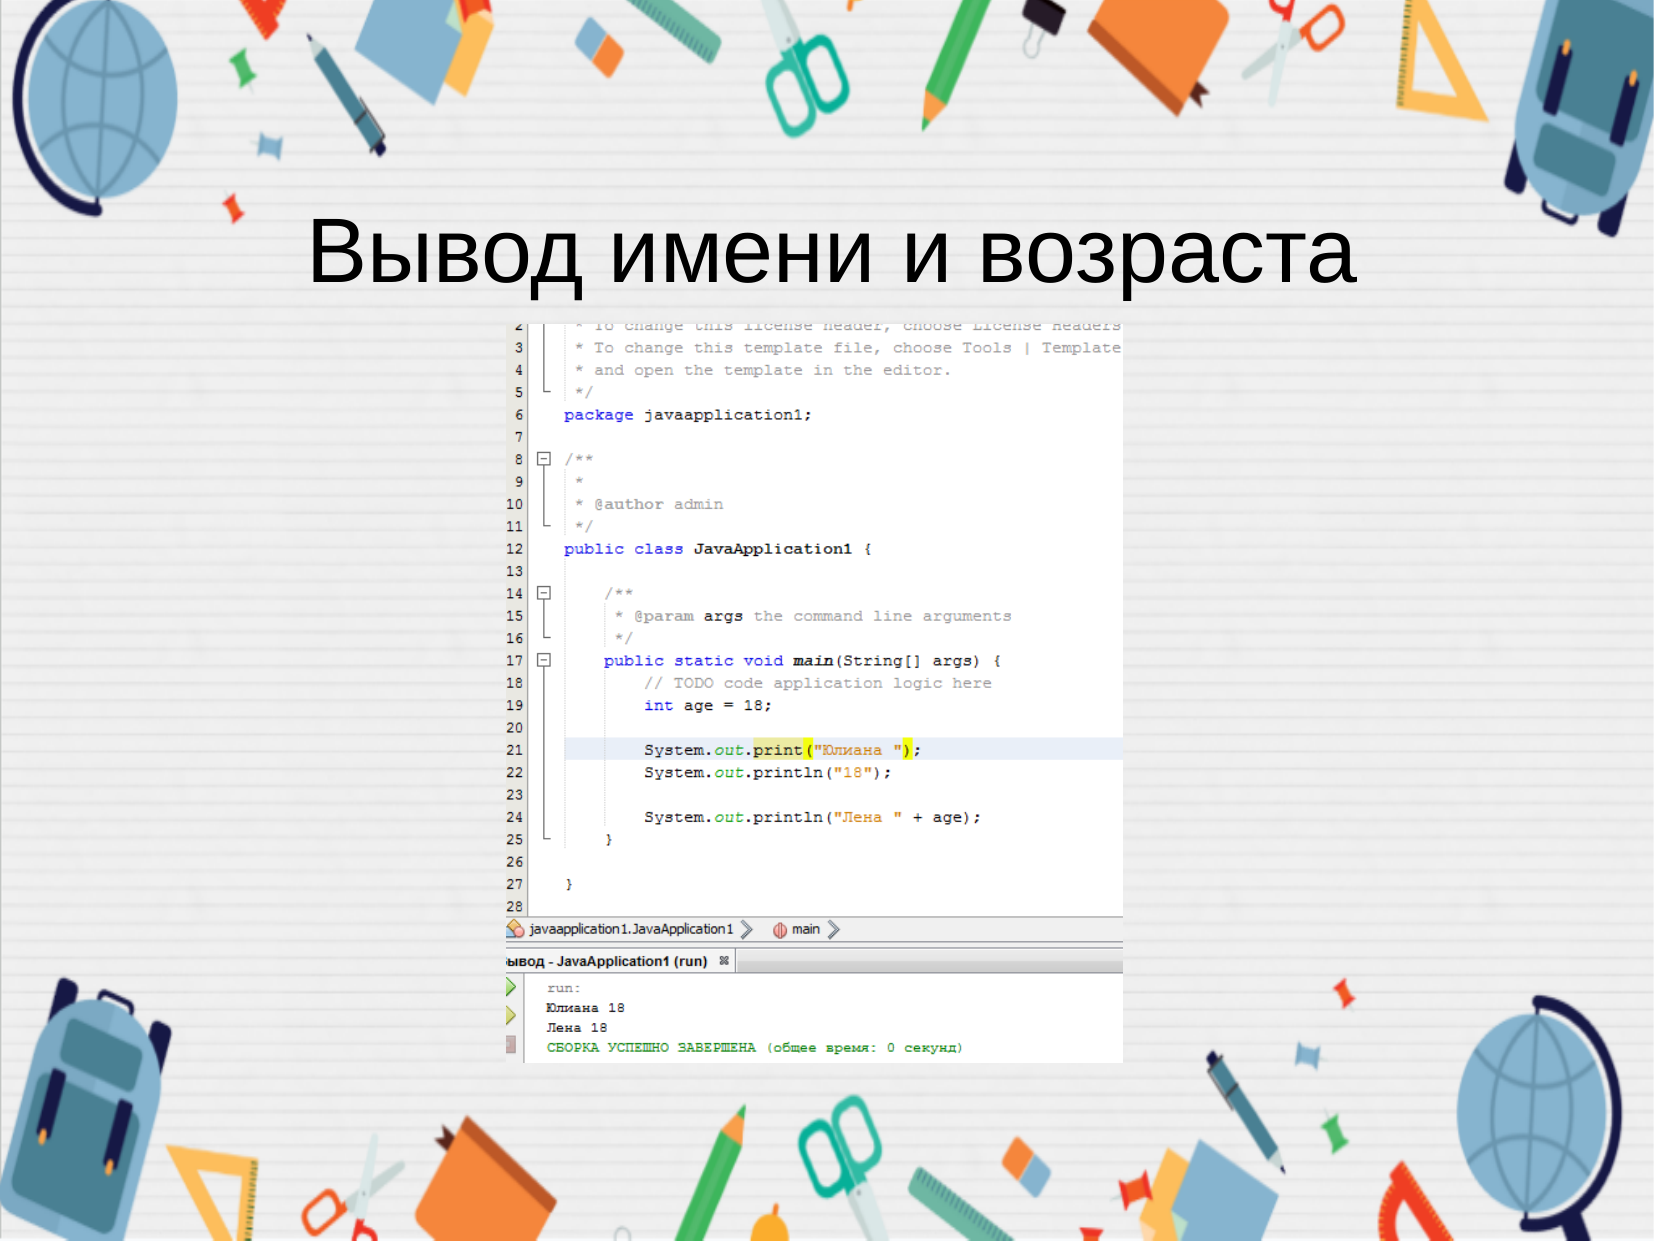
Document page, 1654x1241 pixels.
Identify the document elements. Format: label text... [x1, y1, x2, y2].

picture [0, 0, 1654, 1241]
title Вывод имени и возраста [88, 147, 1577, 355]
